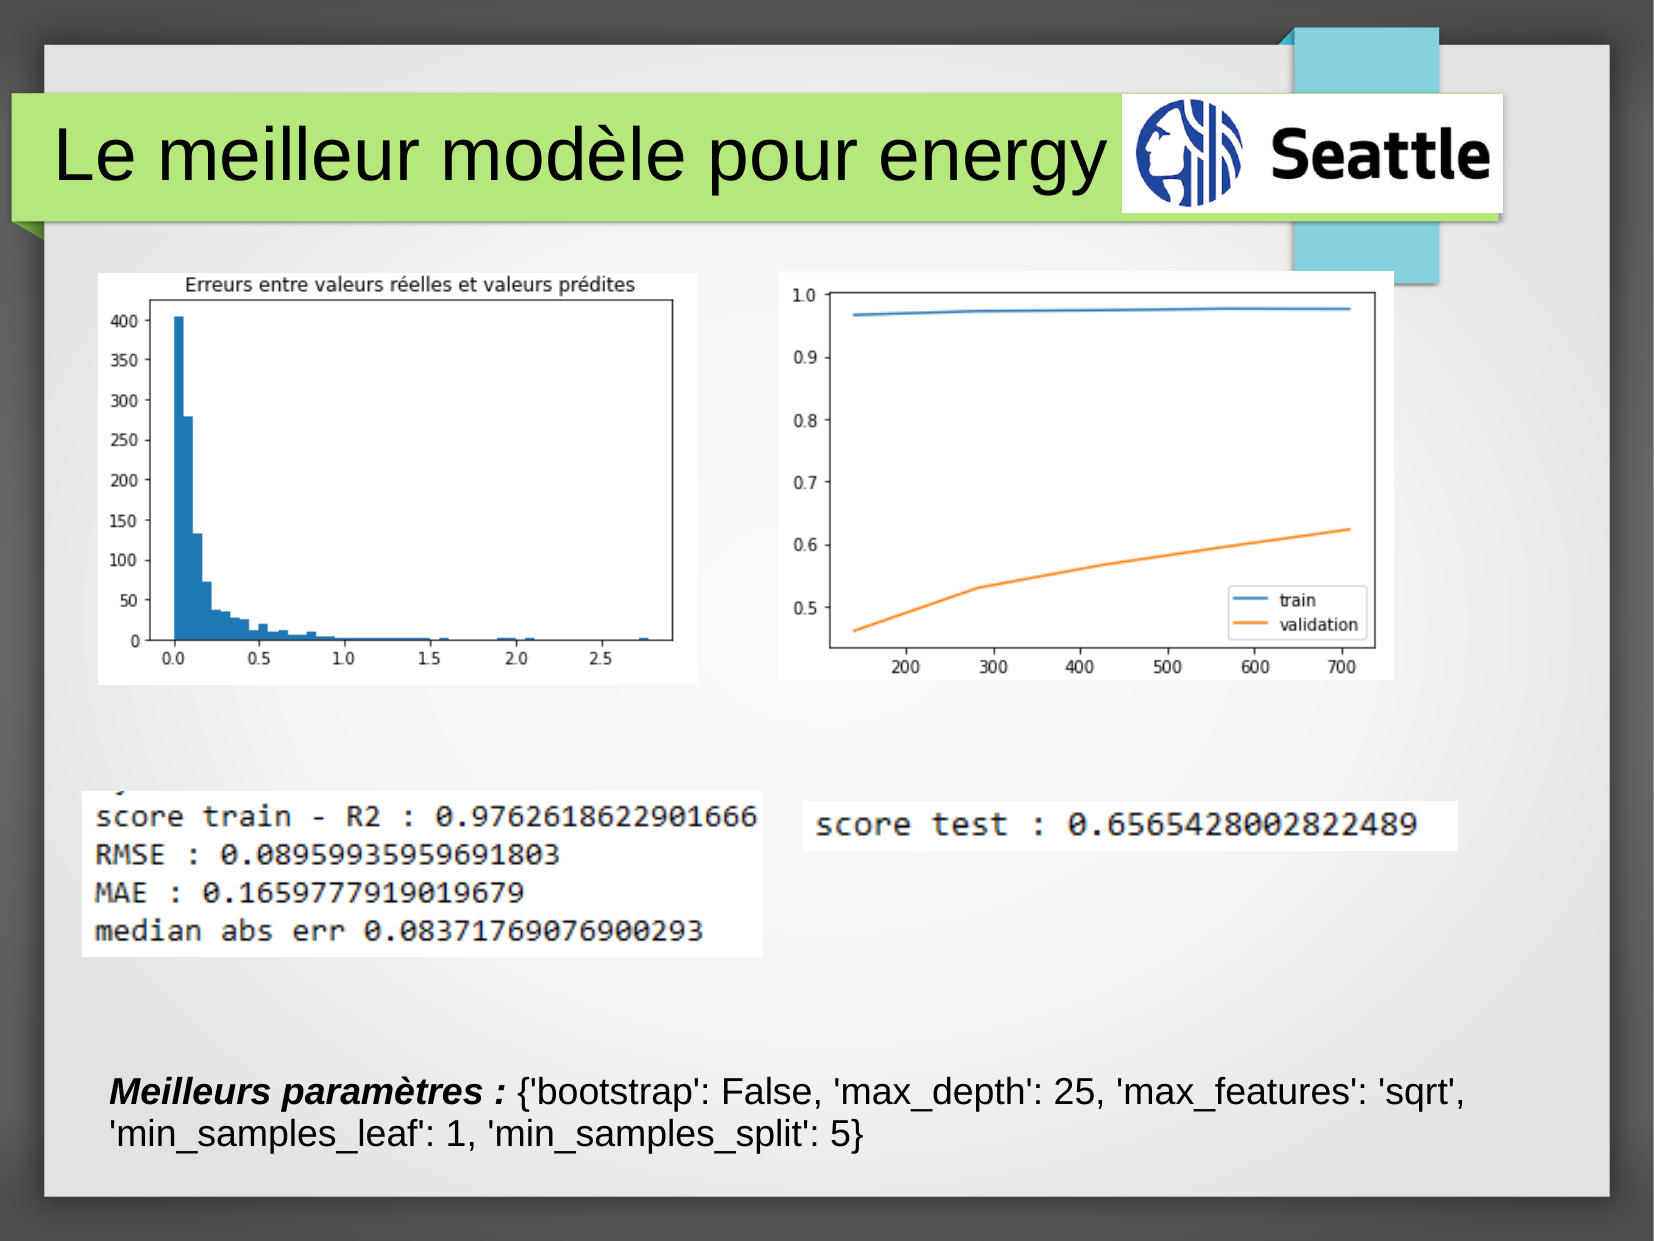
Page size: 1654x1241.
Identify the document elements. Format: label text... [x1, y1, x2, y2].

text_box Meilleurs paramètres : {'bootstrap': False, 'max_depth': 25, 'max_features': 'sqrt', 'min_samples_leaf': 1, 'min_samples_split': 5} [94, 1062, 1524, 1162]
picture [0, 0, 1654, 1241]
title Le meilleur modèle pour energy [11, 95, 1193, 214]
